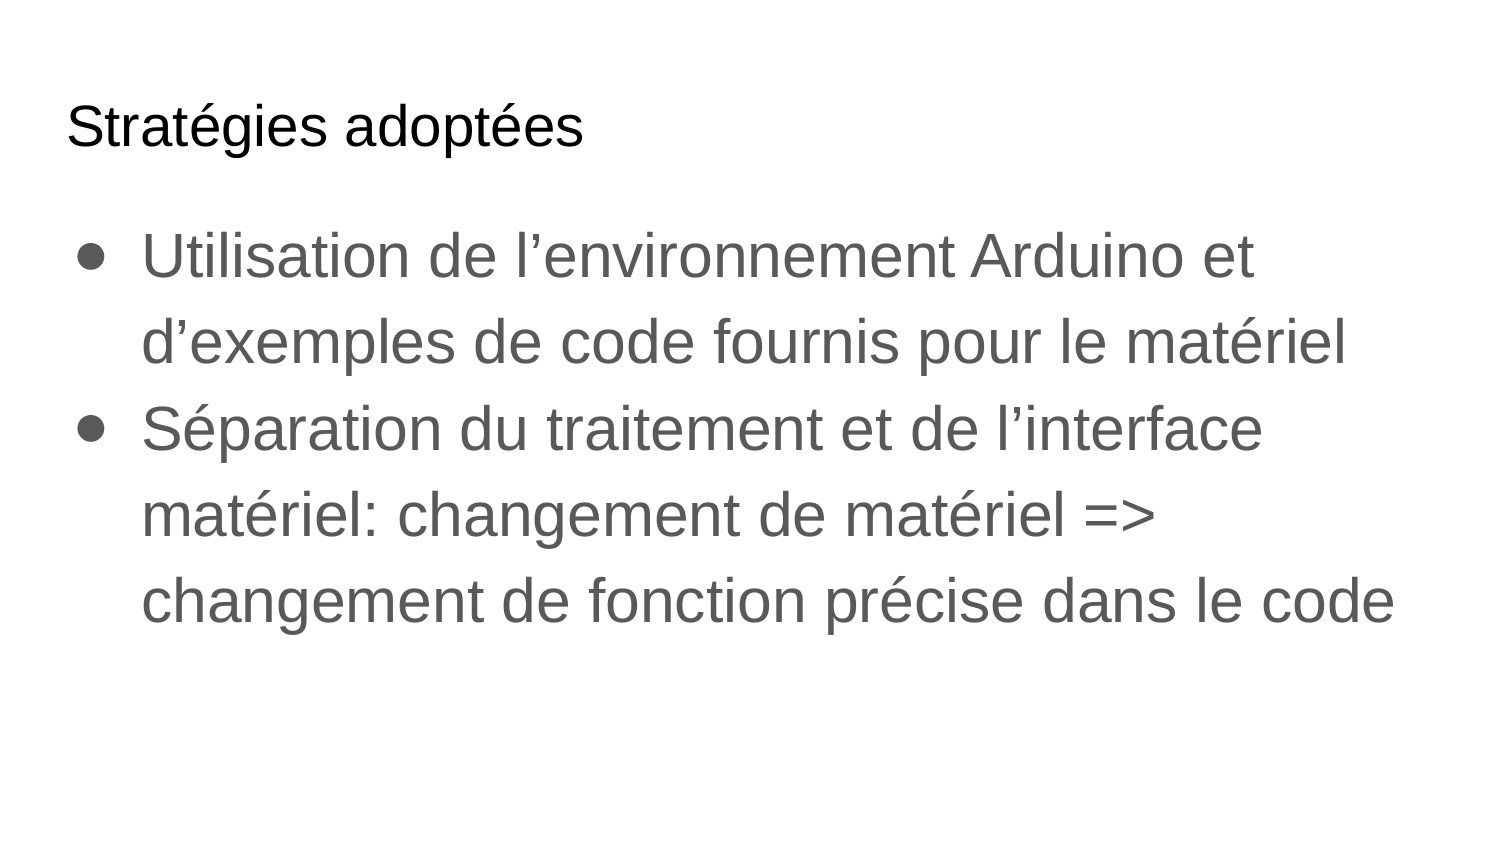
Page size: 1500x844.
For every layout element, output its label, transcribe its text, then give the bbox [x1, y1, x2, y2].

list Utilisation de l’environnement Arduino et d’exemples de code fournis pour le matériel Séparation du traitement et de l’interface matériel: changement de matériel => changement de fonction précise dans le code [51, 189, 1449, 750]
title Stratégies adoptées [51, 72, 1449, 167]
